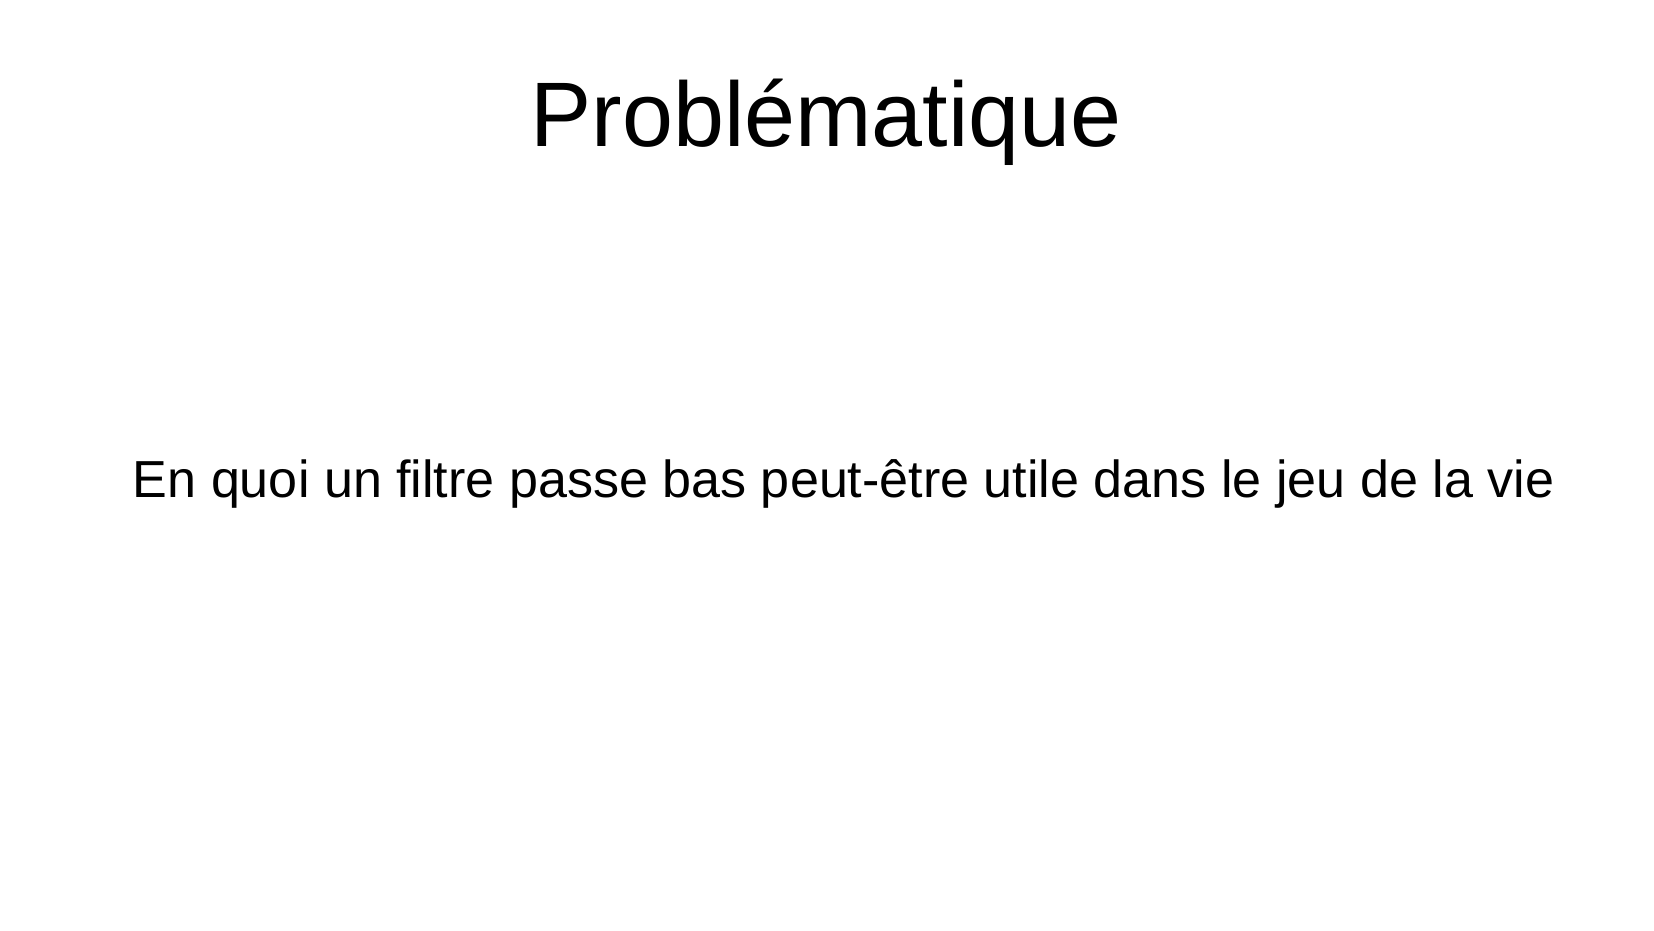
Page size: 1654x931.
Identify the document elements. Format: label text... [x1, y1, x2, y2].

text_box En quoi un filtre passe bas peut-être utile dans le jeu de la vie [118, 442, 1570, 516]
title Problématique [82, 37, 1571, 193]
